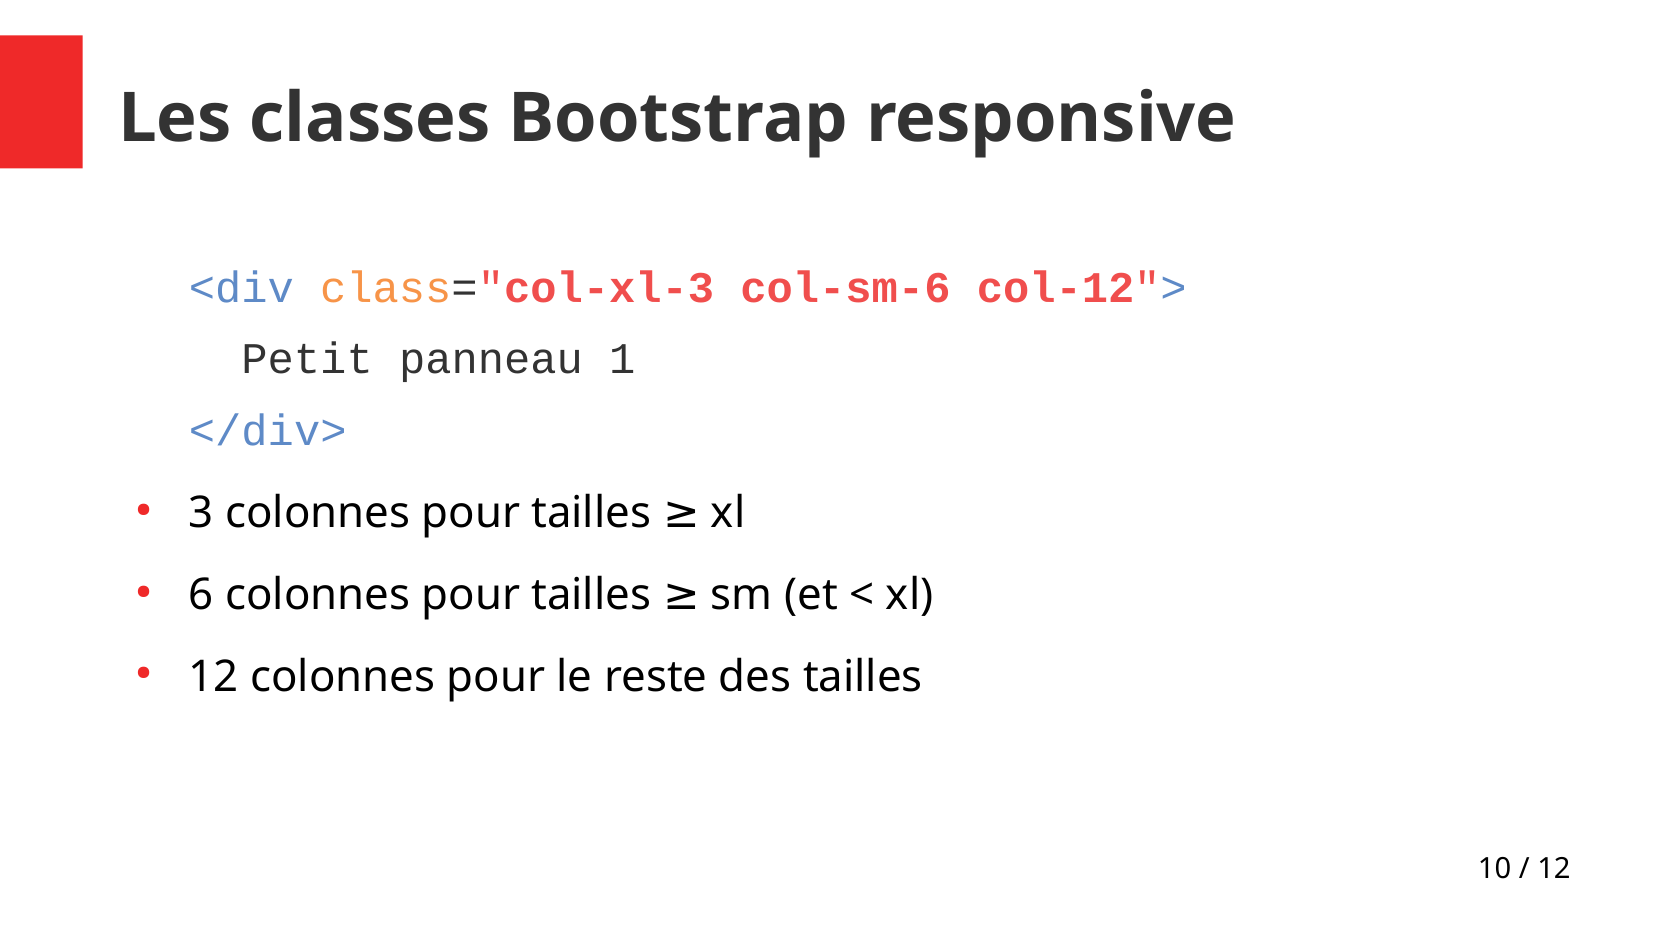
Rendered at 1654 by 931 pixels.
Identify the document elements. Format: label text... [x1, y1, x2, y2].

list <div class="col-xl-3 col-sm-6 col-12"> Petit panneau 1 </div> 3 colonnes pour tailles ≥ xl 6 colonnes pour tailles ≥ sm (et < xl) 12 colonnes pour le reste des tailles [118, 265, 1536, 806]
title Les classes Bootstrap responsive [118, 37, 1571, 193]
